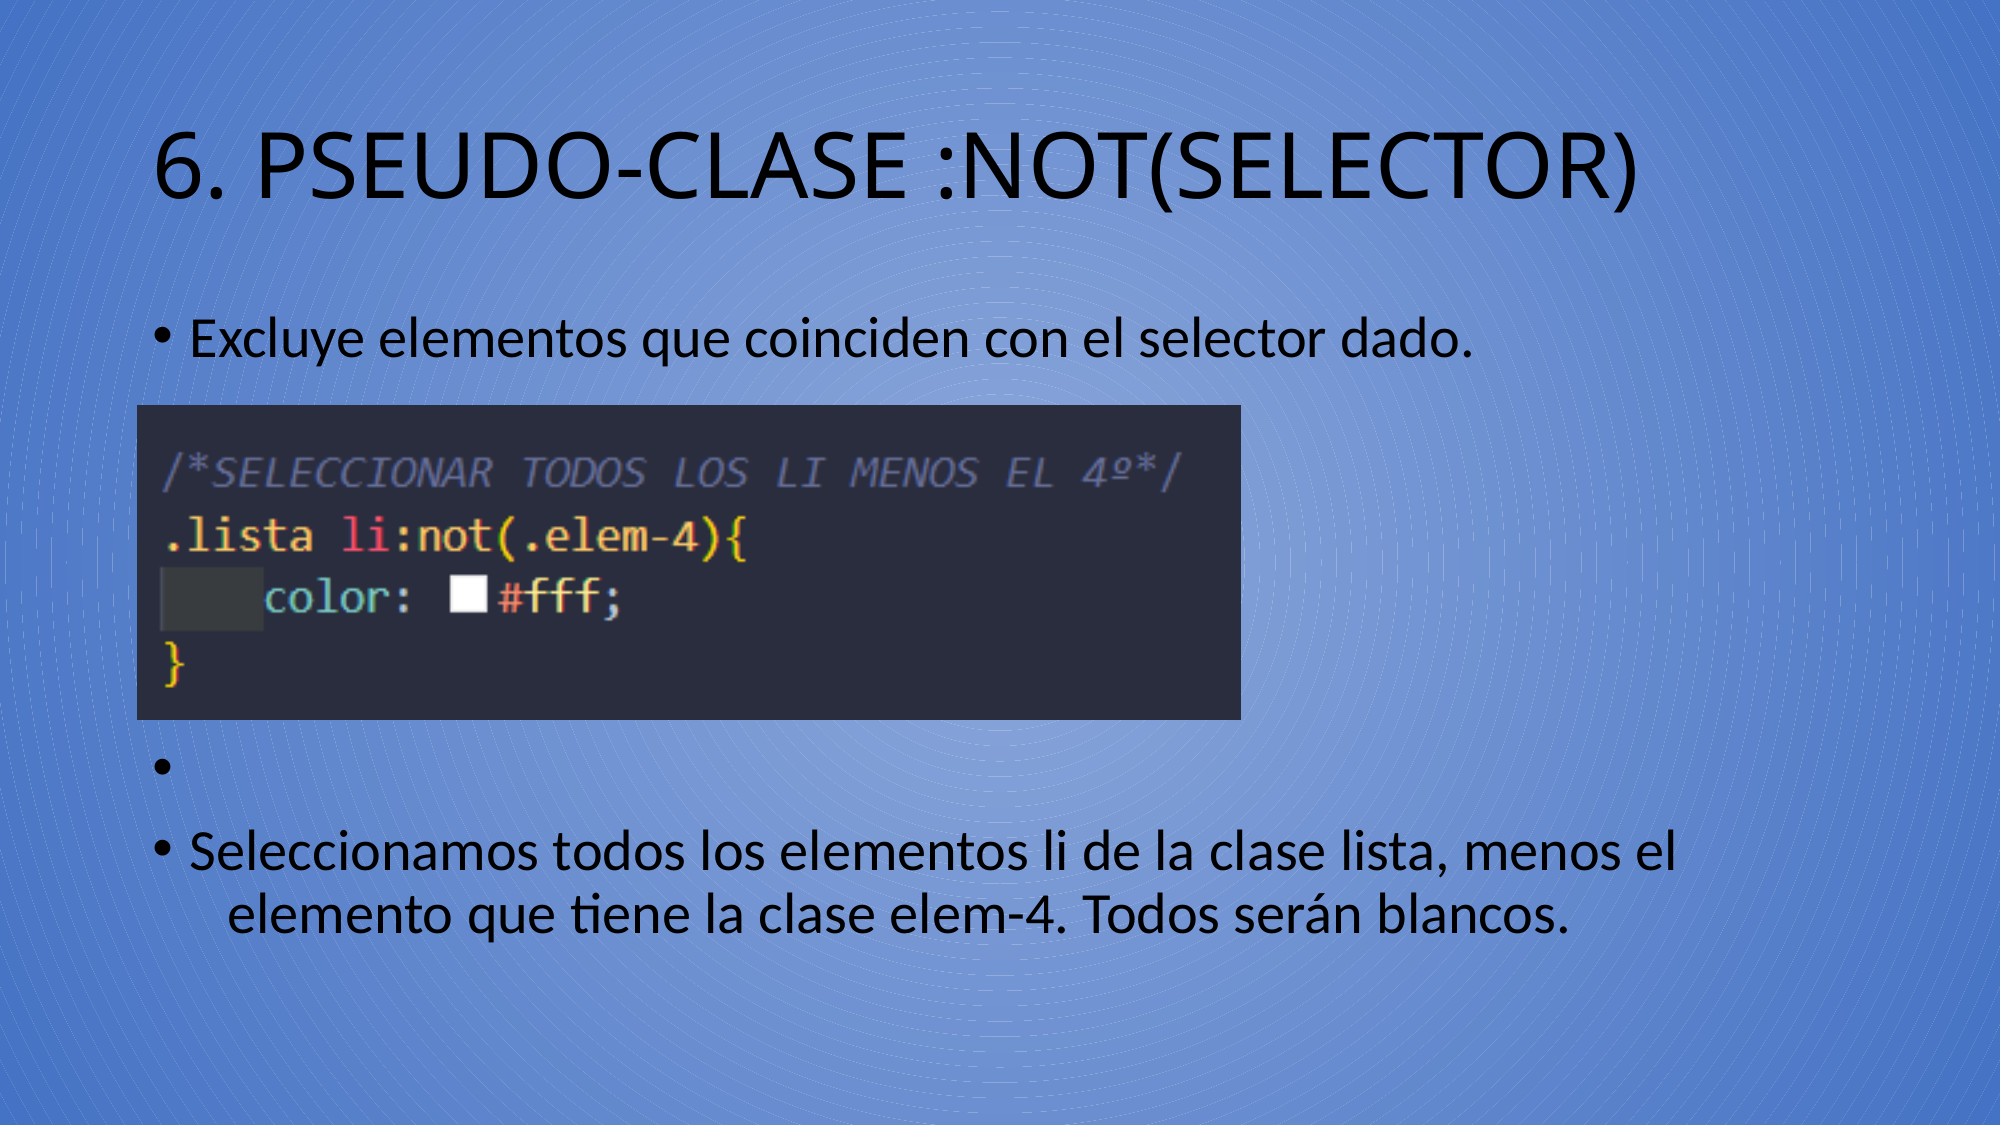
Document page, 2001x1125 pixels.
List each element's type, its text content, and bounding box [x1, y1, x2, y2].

list Excluye elementos que coinciden con el selector dado. Seleccionamos todos los elementos li de la clase lista, menos el elemento que tiene la clase elem-4. Todos serán blancos. [137, 299, 1863, 1014]
picture [137, 405, 1241, 720]
title 6. PSEUDO-CLASE :NOT(SELECTOR) [137, 59, 1863, 278]
